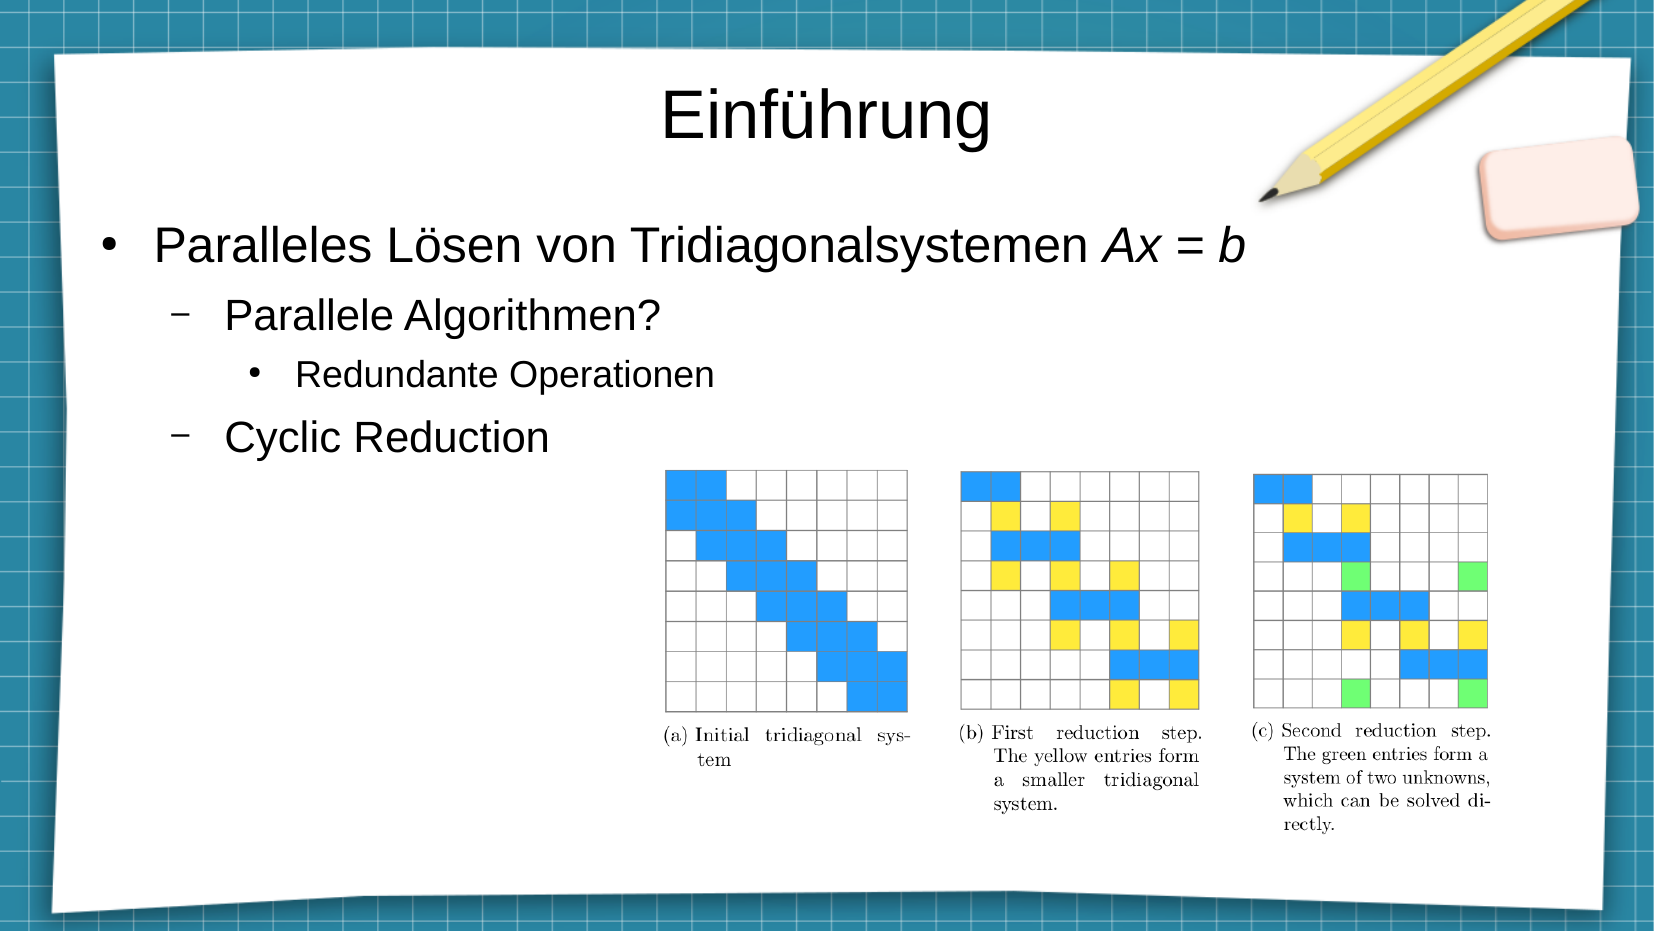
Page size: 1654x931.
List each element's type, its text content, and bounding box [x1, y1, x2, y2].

picture [0, 0, 1654, 931]
title Einführung [82, 37, 1571, 193]
list Paralleles Lösen von Tridiagonalsystemen Ax = b Parallele Algorithmen? Redundante Operationen Cyclic Reduction [82, 217, 1571, 758]
